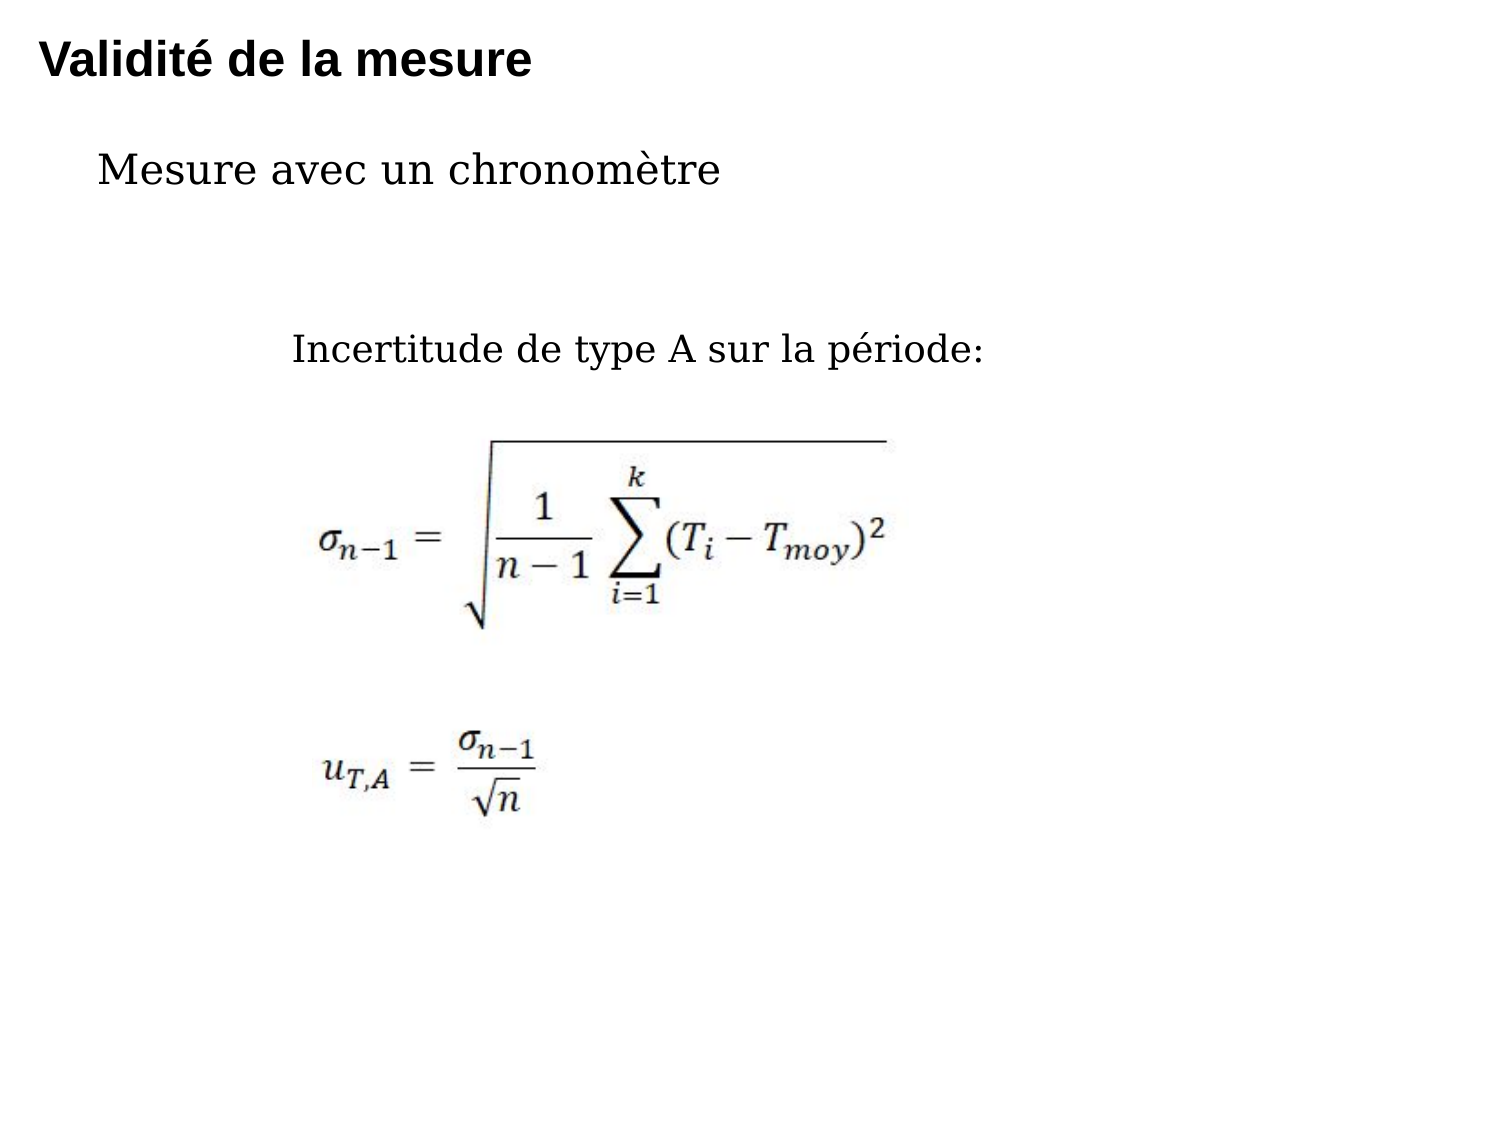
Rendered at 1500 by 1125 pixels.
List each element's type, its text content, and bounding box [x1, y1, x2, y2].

picture [312, 703, 576, 857]
text_box Validité de la mesure [23, 23, 626, 96]
picture [300, 410, 909, 646]
text_box Mesure avec un chronomètre [82, 135, 844, 201]
text_box Incertitude de type A sur la période: [276, 317, 1144, 468]
